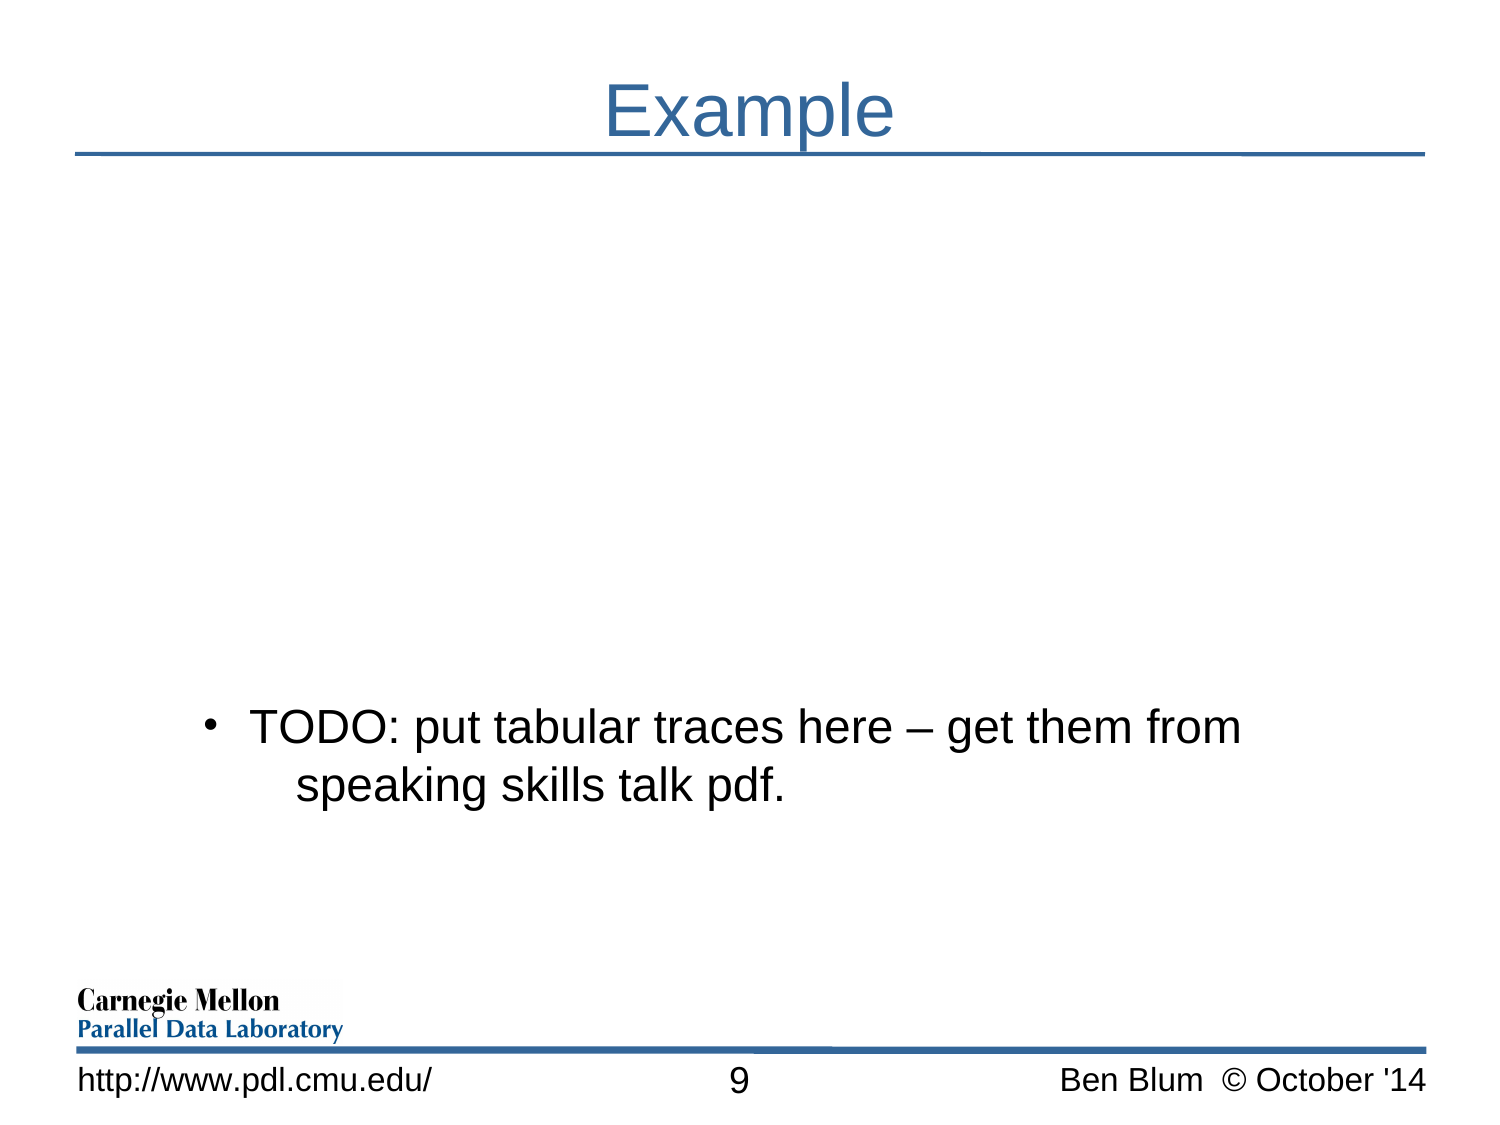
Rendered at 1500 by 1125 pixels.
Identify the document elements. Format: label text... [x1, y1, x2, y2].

title Example [112, 50, 1388, 163]
picture [77, 979, 343, 1044]
list TODO: put tabular traces here – get them from speaking skills talk pdf. [112, 187, 1388, 901]
